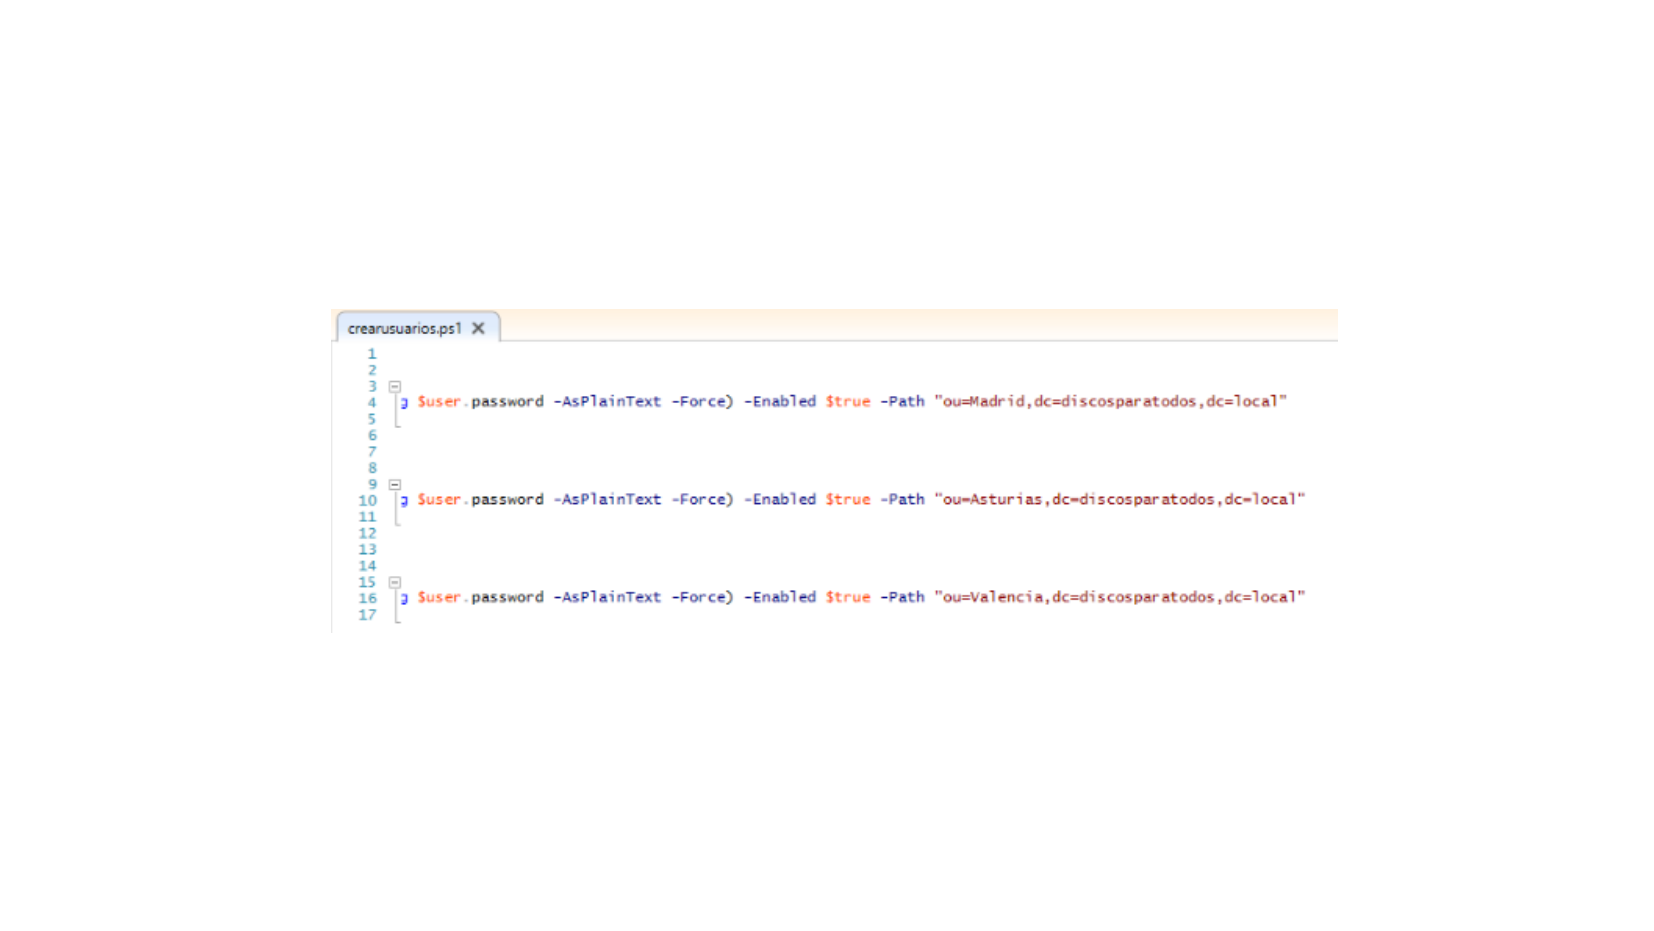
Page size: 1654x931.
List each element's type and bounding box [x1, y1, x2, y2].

picture [331, 309, 1338, 633]
